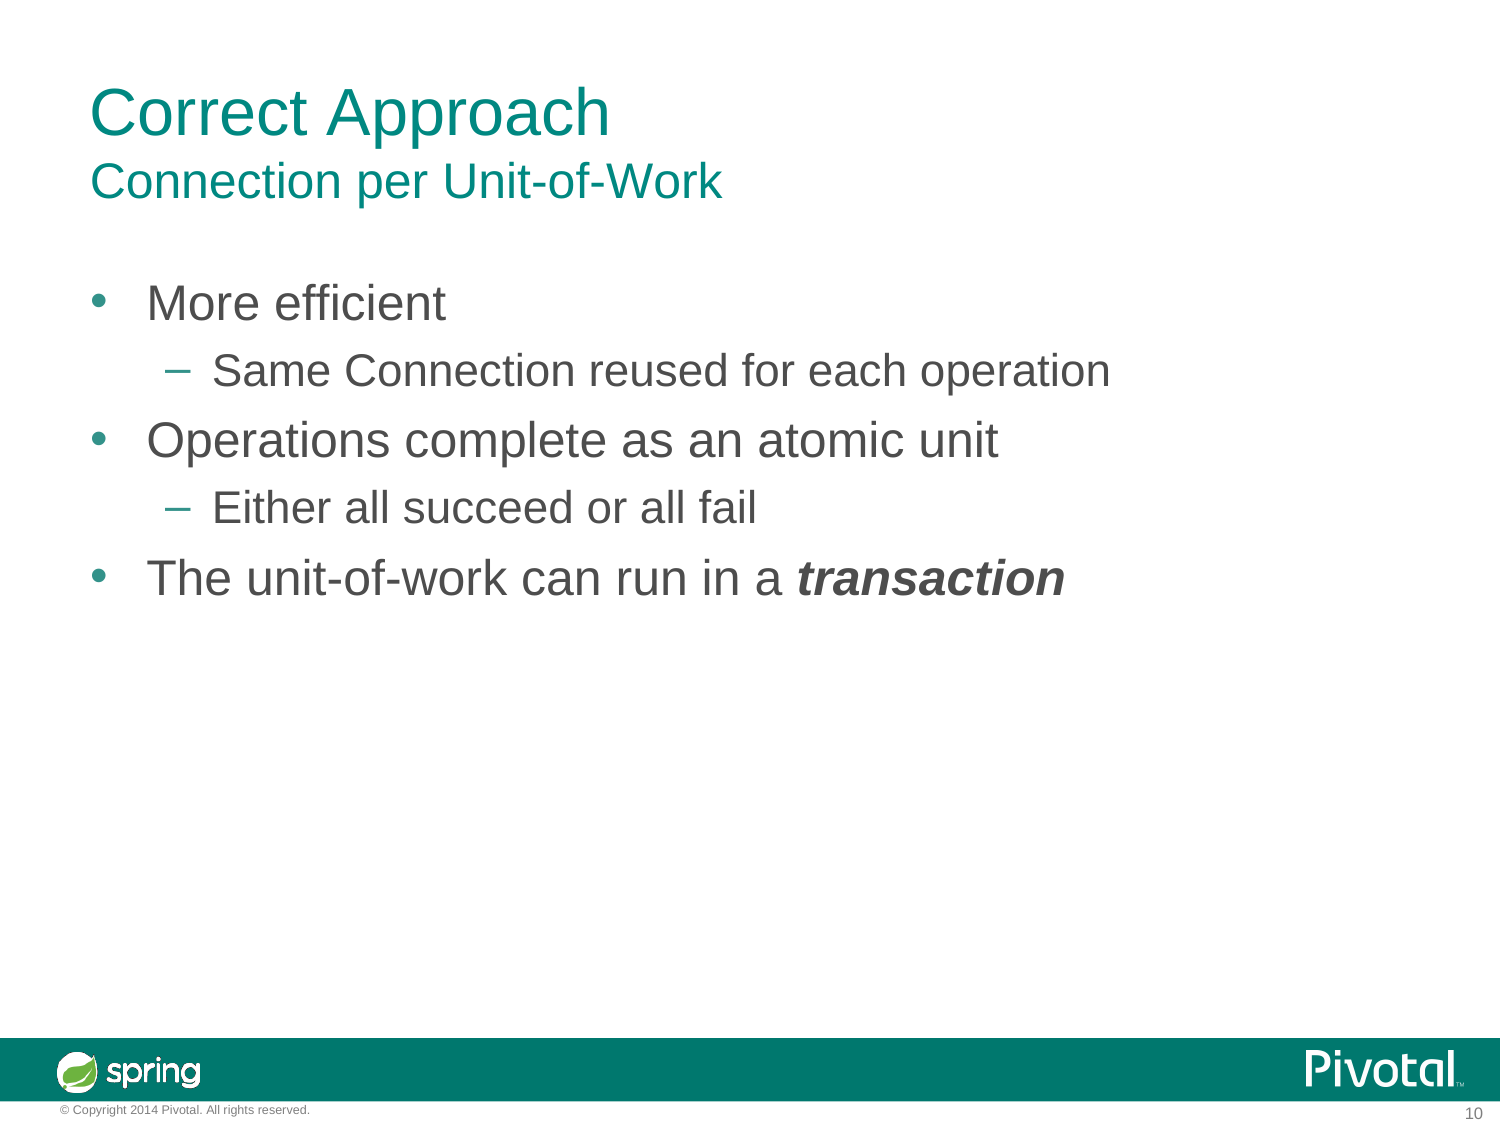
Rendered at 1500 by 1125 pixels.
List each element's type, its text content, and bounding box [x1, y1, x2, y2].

picture [32, 1041, 210, 1103]
title Correct Approach Connection per Unit-of-Work [75, 45, 1426, 233]
list More efficient Same Connection reused for each operation Operations complete as an atomic unit Either all succeed or all fail The unit-of-work can run in a transaction [75, 262, 1426, 1005]
picture [1306, 1050, 1464, 1087]
